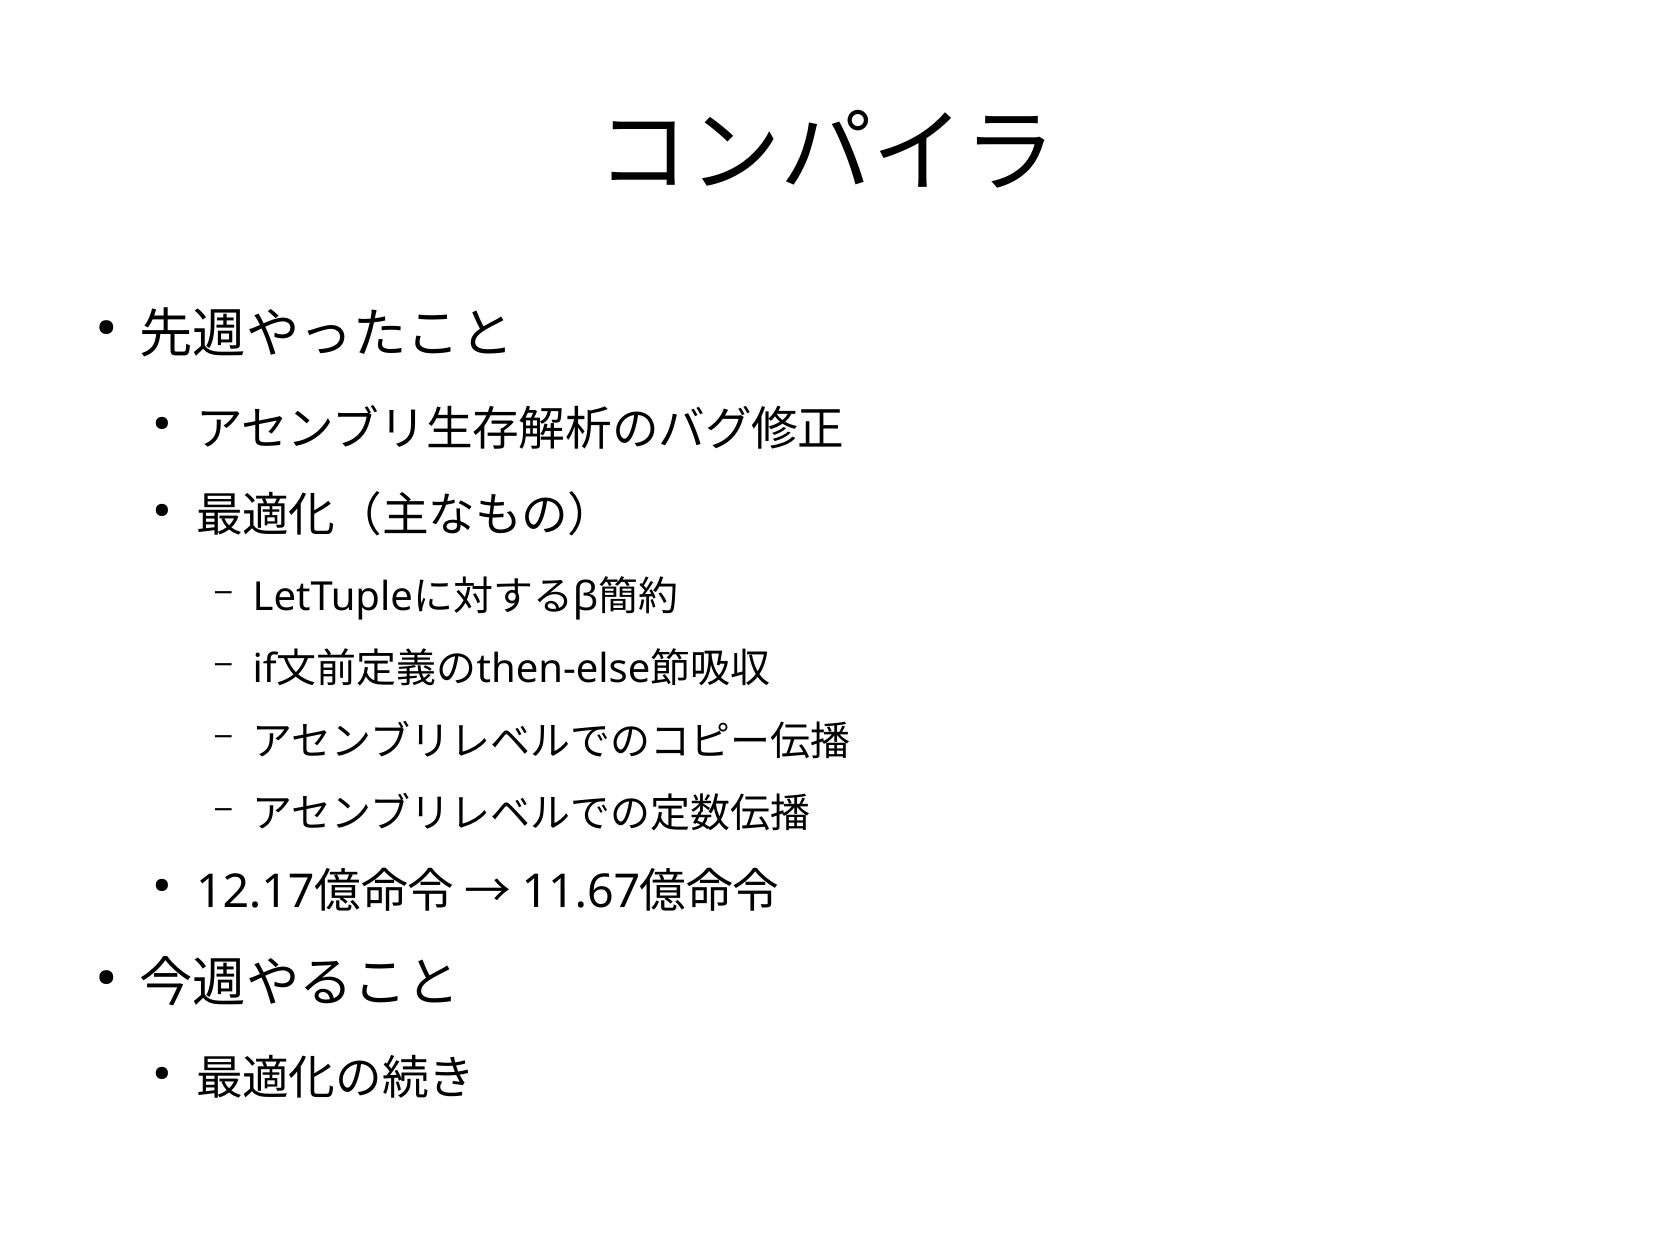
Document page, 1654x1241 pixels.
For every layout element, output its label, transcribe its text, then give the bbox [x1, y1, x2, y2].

list 先週やったこと アセンブリ生存解析のバグ修正 最適化（主なもの） LetTupleに対するβ簡約 if文前定義のthen-else節吸収 アセンブリレベルでのコピー伝播 アセンブリレベルでの定数伝播 12.17億命令 → 11.67億命令 今週やること 最適化の続き [82, 290, 1571, 1109]
title コンパイラ [82, 49, 1571, 257]
